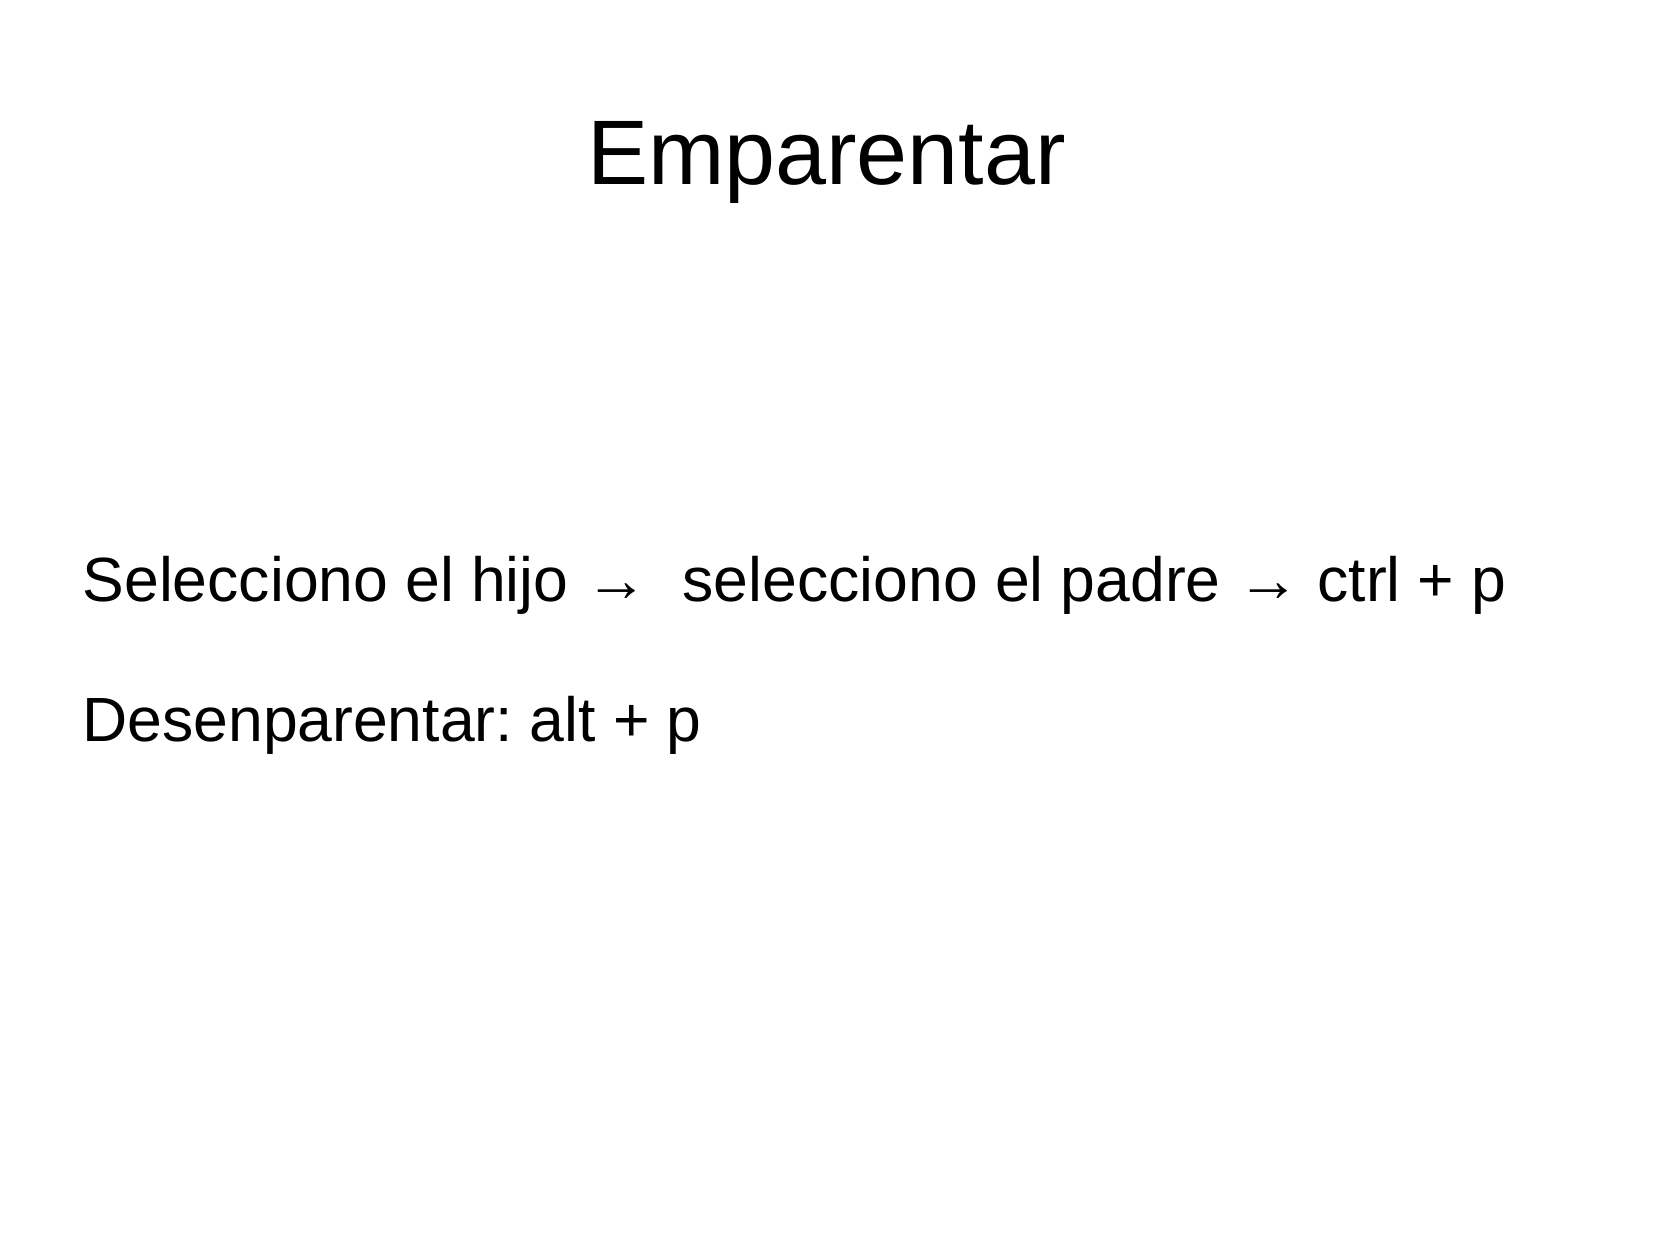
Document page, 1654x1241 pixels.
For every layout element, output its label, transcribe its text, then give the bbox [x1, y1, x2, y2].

title Emparentar [82, 49, 1571, 257]
subtitle Selecciono el hijo → selecciono el padre → ctrl + p Desenparentar: alt + p [82, 290, 1571, 1010]
